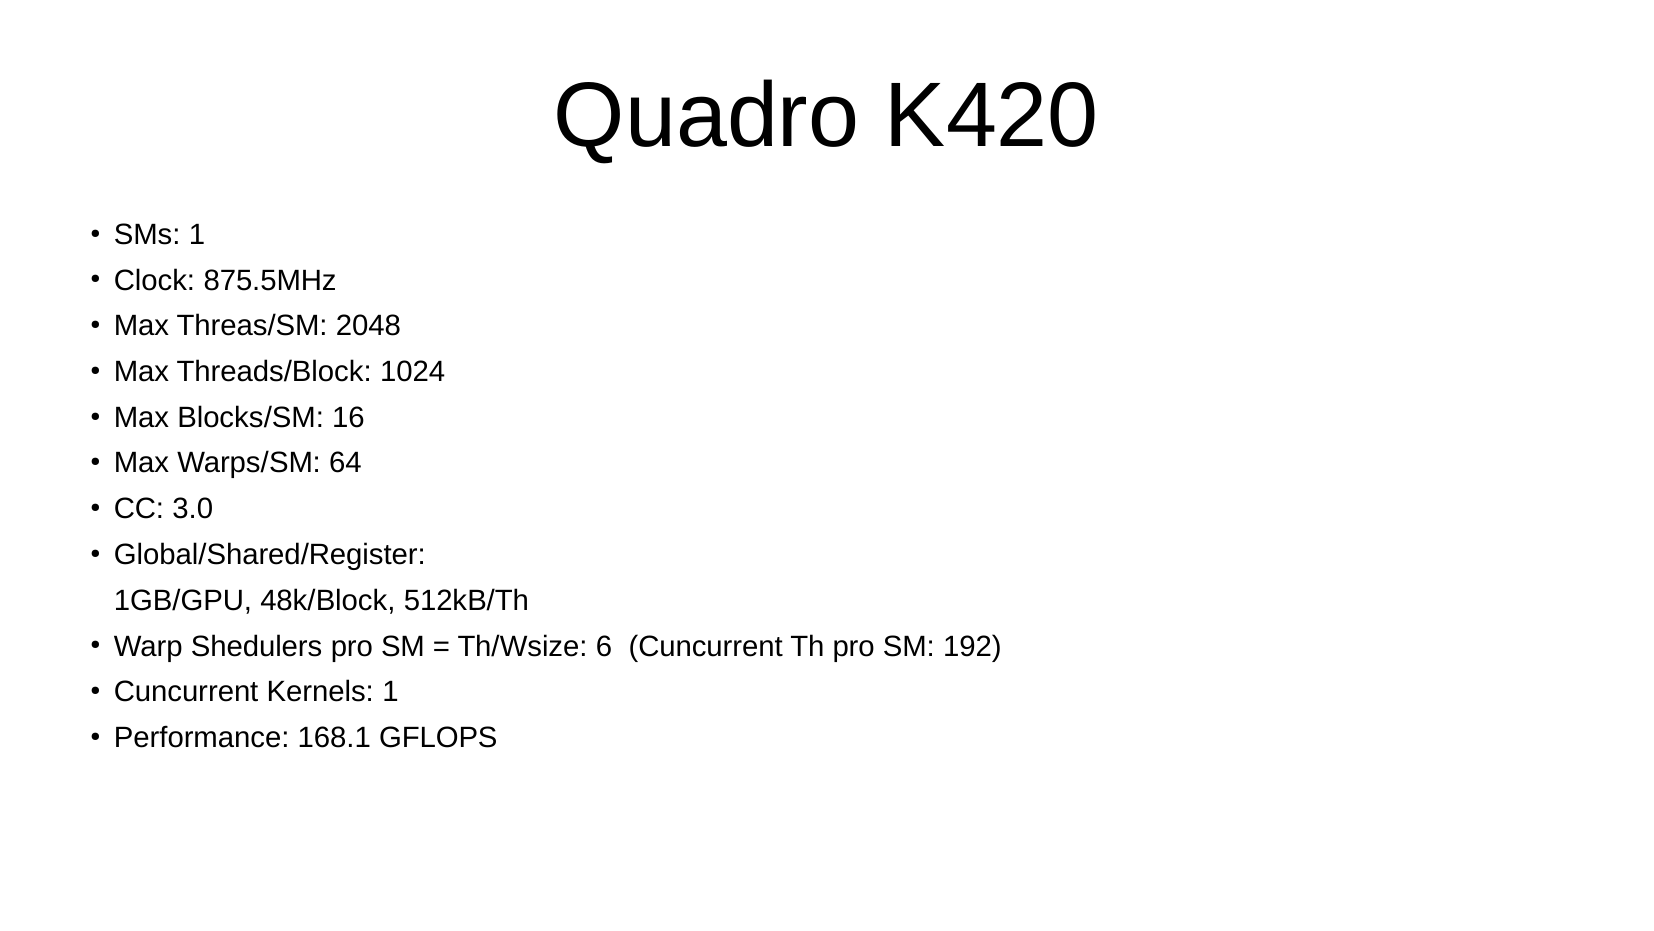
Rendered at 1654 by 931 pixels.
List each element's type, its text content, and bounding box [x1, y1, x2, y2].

title Quadro K420 [82, 37, 1571, 193]
list SMs: 1 Clock: 875.5MHz Max Threas/SM: 2048 Max Threads/Block: 1024 Max Blocks/SM: 16 Max Warps/SM: 64 CC: 3.0 Global/Shared/Register: 1GB/GPU, 48k/Block, 512kB/Th Warp Shedulers pro SM = Th/Wsize: 6 (Cuncurrent Th pro SM: 192) Cuncurrent Kernels: 1 Performance: 168.1 GFLOPS [82, 217, 1571, 758]
